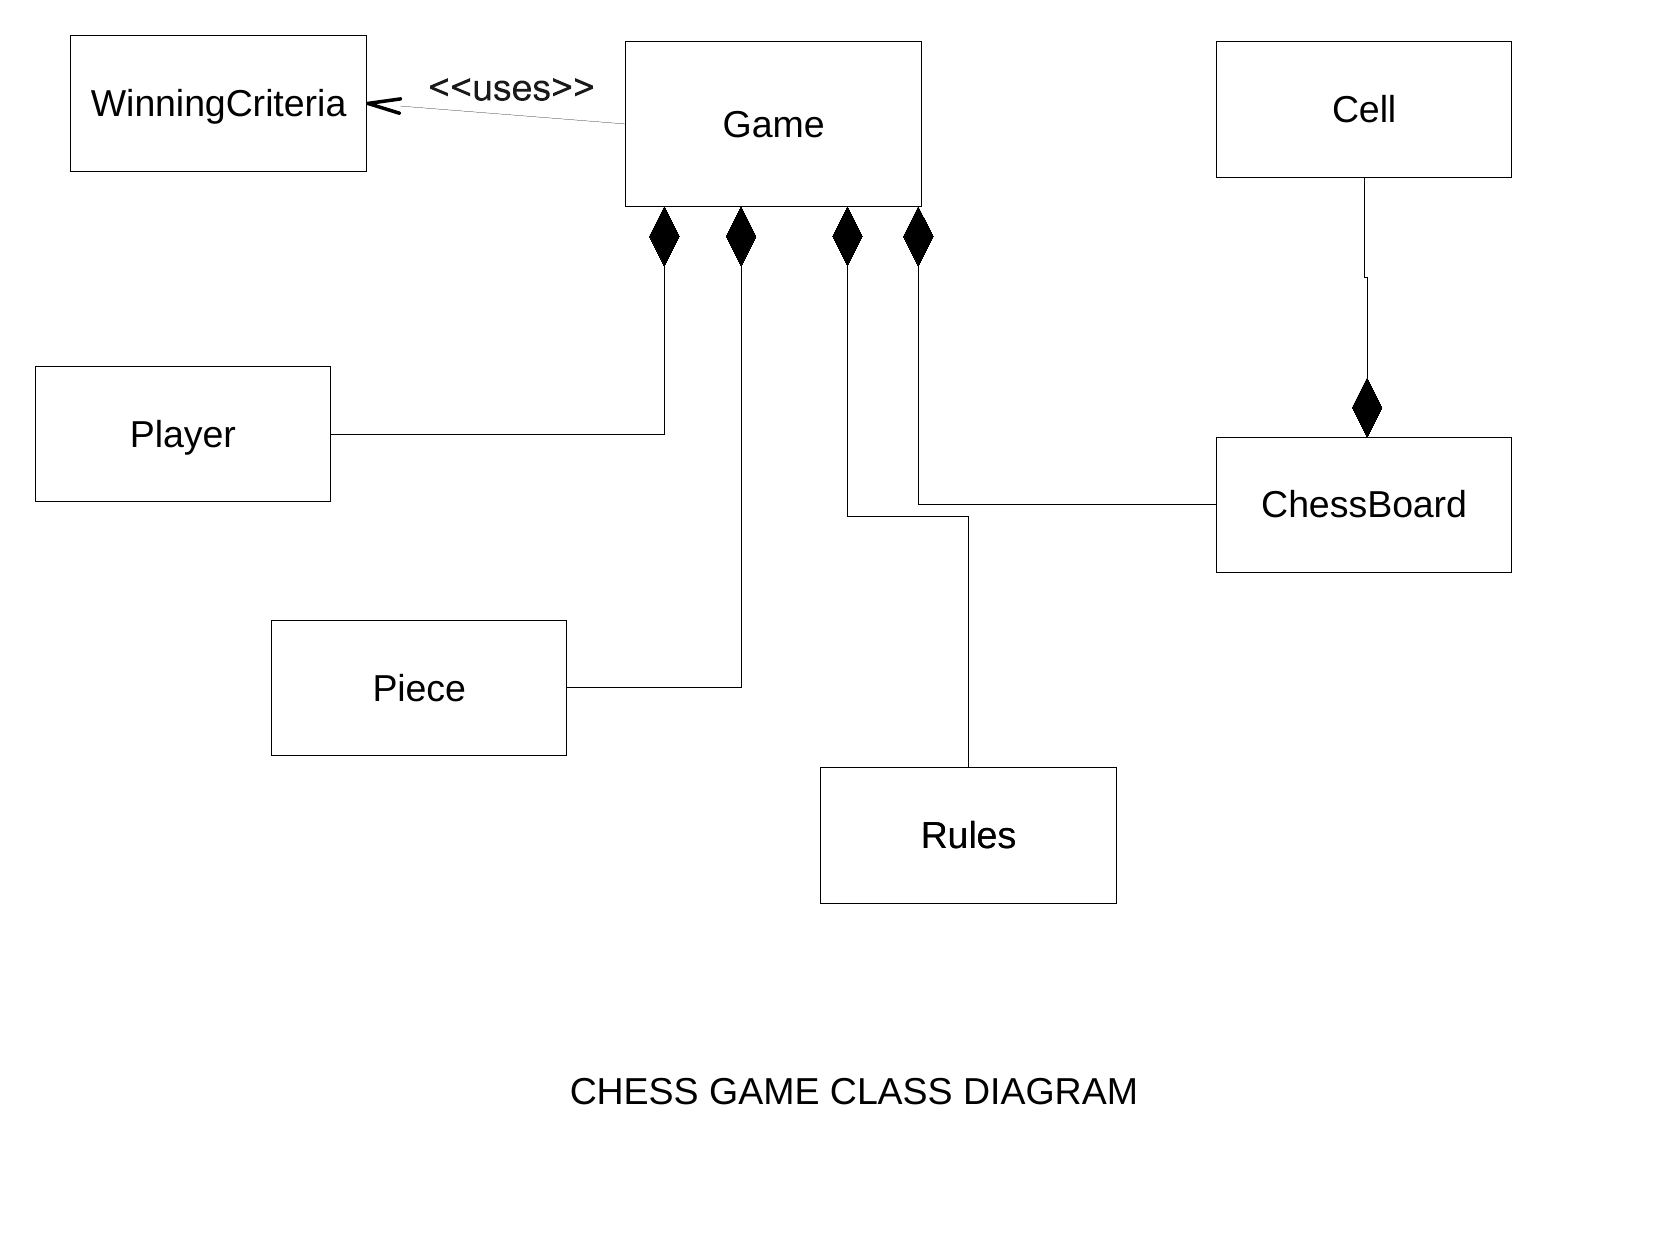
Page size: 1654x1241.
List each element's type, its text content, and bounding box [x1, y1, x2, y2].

text_box [494, 80, 511, 101]
text_box WinningCriteria [70, 35, 367, 172]
text_box Game [625, 41, 922, 207]
text_box [1352, 378, 1382, 438]
text_box ChessBoard [1216, 437, 1512, 573]
text_box [553, 78, 572, 97]
text_box [903, 206, 934, 266]
text_box Cell [1216, 41, 1512, 178]
text_box Player [35, 366, 331, 502]
text_box CHESS GAME CLASS DIAGRAM [555, 1062, 1182, 1120]
text_box [430, 78, 448, 97]
text_box Piece [271, 620, 567, 756]
text_box [513, 80, 531, 101]
text_box [474, 80, 491, 101]
text_box [832, 206, 863, 265]
text_box [575, 78, 593, 97]
text_box [649, 206, 680, 266]
text_box [726, 206, 756, 266]
text_box Rules [820, 767, 1117, 904]
text_box [452, 78, 471, 97]
text_box [533, 80, 550, 101]
